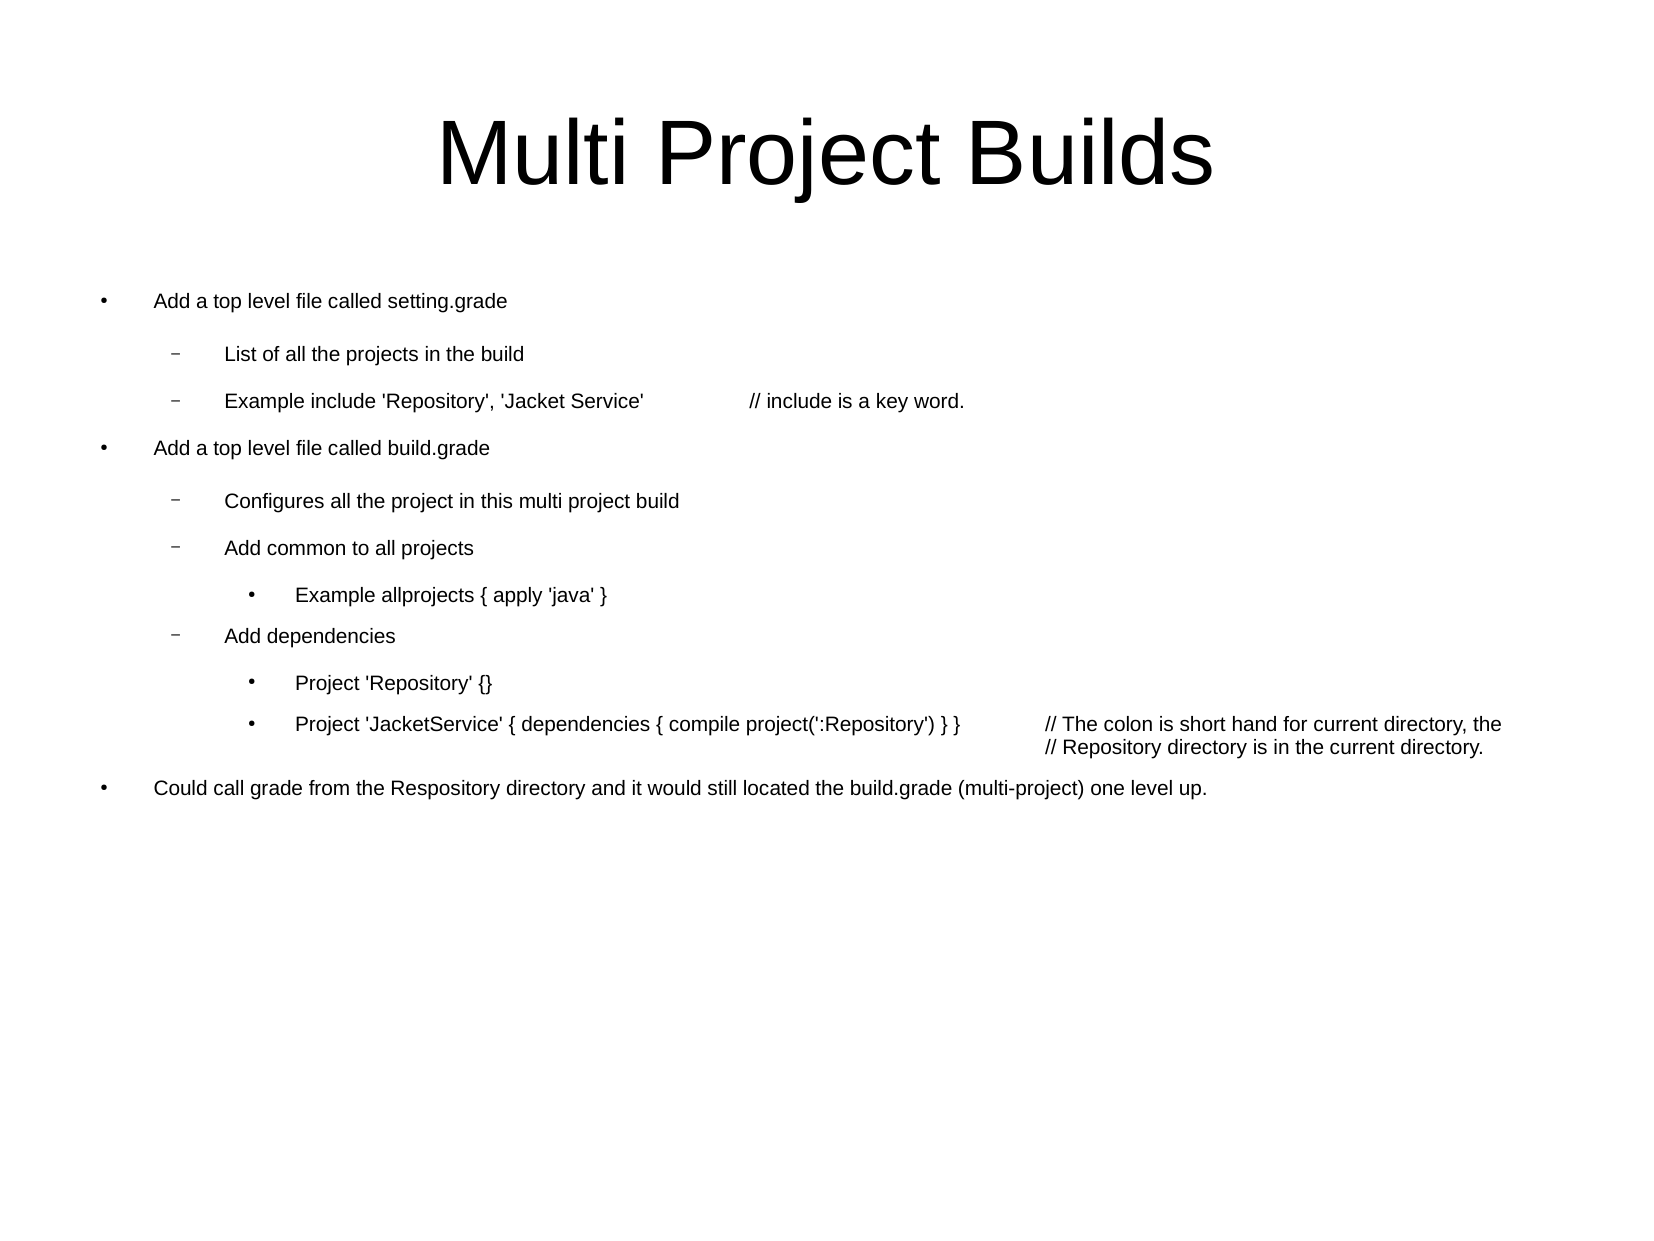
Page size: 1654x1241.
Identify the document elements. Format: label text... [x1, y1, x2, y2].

title Multi Project Builds [82, 49, 1571, 257]
list Add a top level file called setting.grade List of all the projects in the build Example include 'Repository', 'Jacket Service' // include is a key word. Add a top level file called build.grade Configures all the project in this multi project build Add common to all projects Example allprojects { apply 'java' } Add dependencies Project 'Repository' {} Project 'JacketService' { dependencies { compile project(':Repository') } } // The colon is short hand for current directory, the // Repository directory is in the current directory. Could call grade from the Respository directory and it would still located the build.grade (multi-project) one level up. [82, 290, 1571, 1010]
